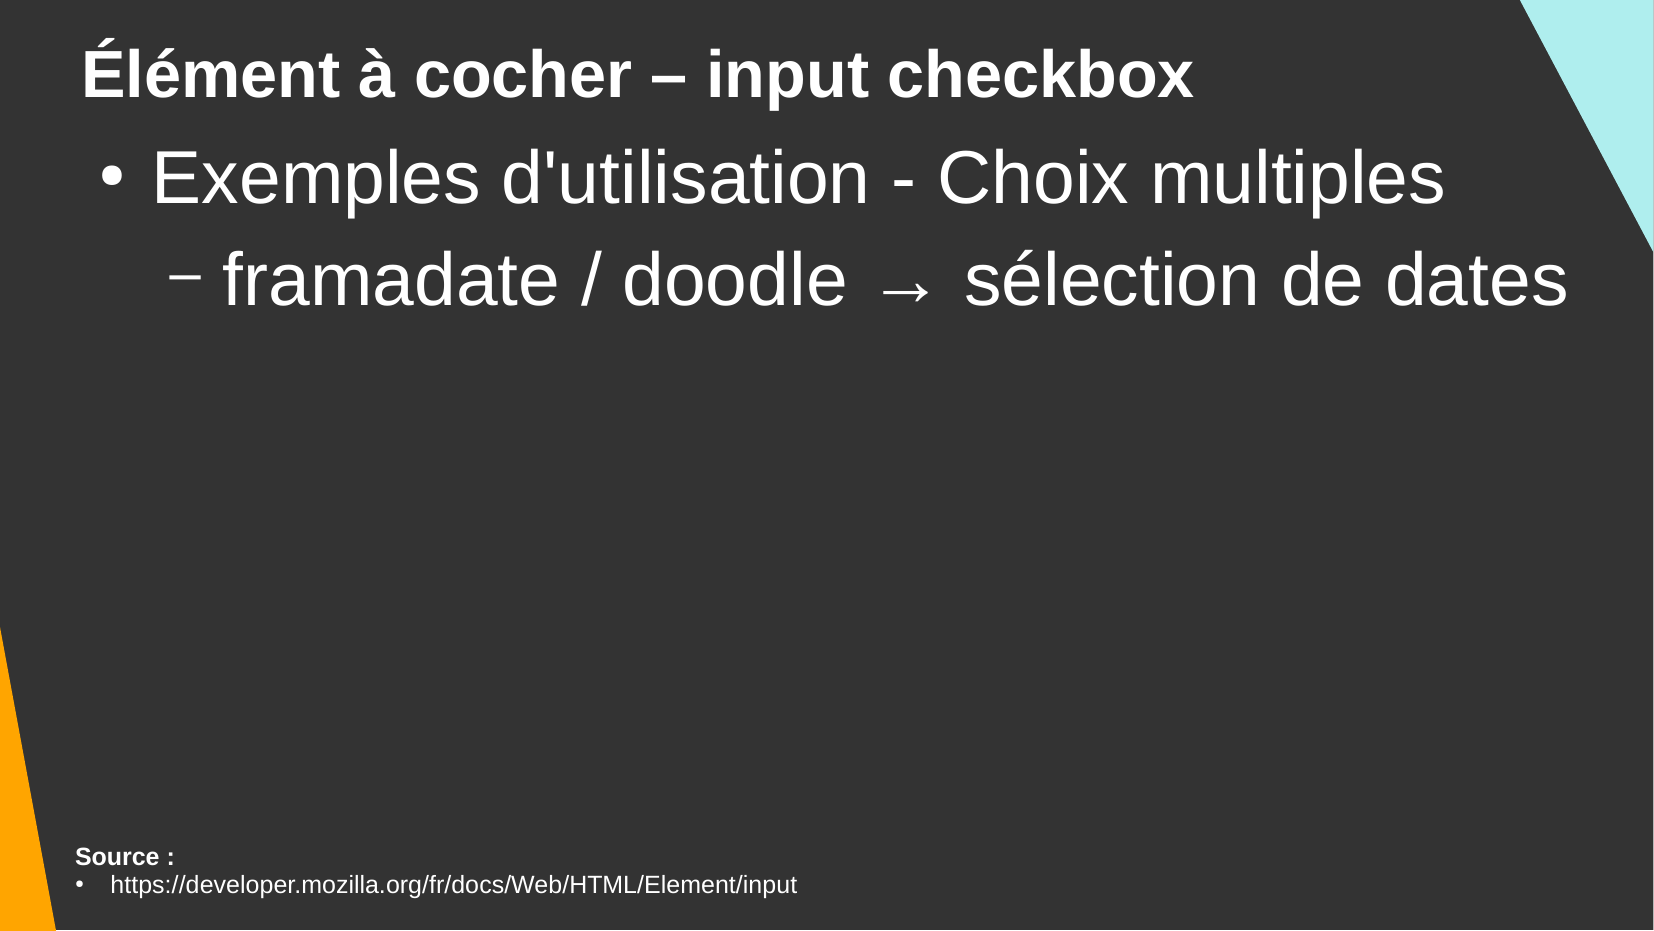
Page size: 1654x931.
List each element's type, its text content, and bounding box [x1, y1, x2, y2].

text_box [0, 627, 57, 931]
list Exemples d'utilisation - Choix multiples framadate / doodle → sélection de dates [80, 135, 1642, 798]
title Élément à cocher – input checkbox [81, 37, 1570, 115]
text_box Source : https://developer.mozilla.org/fr/docs/Web/HTML/Element/input [60, 835, 1546, 907]
text_box [1519, 0, 1654, 254]
